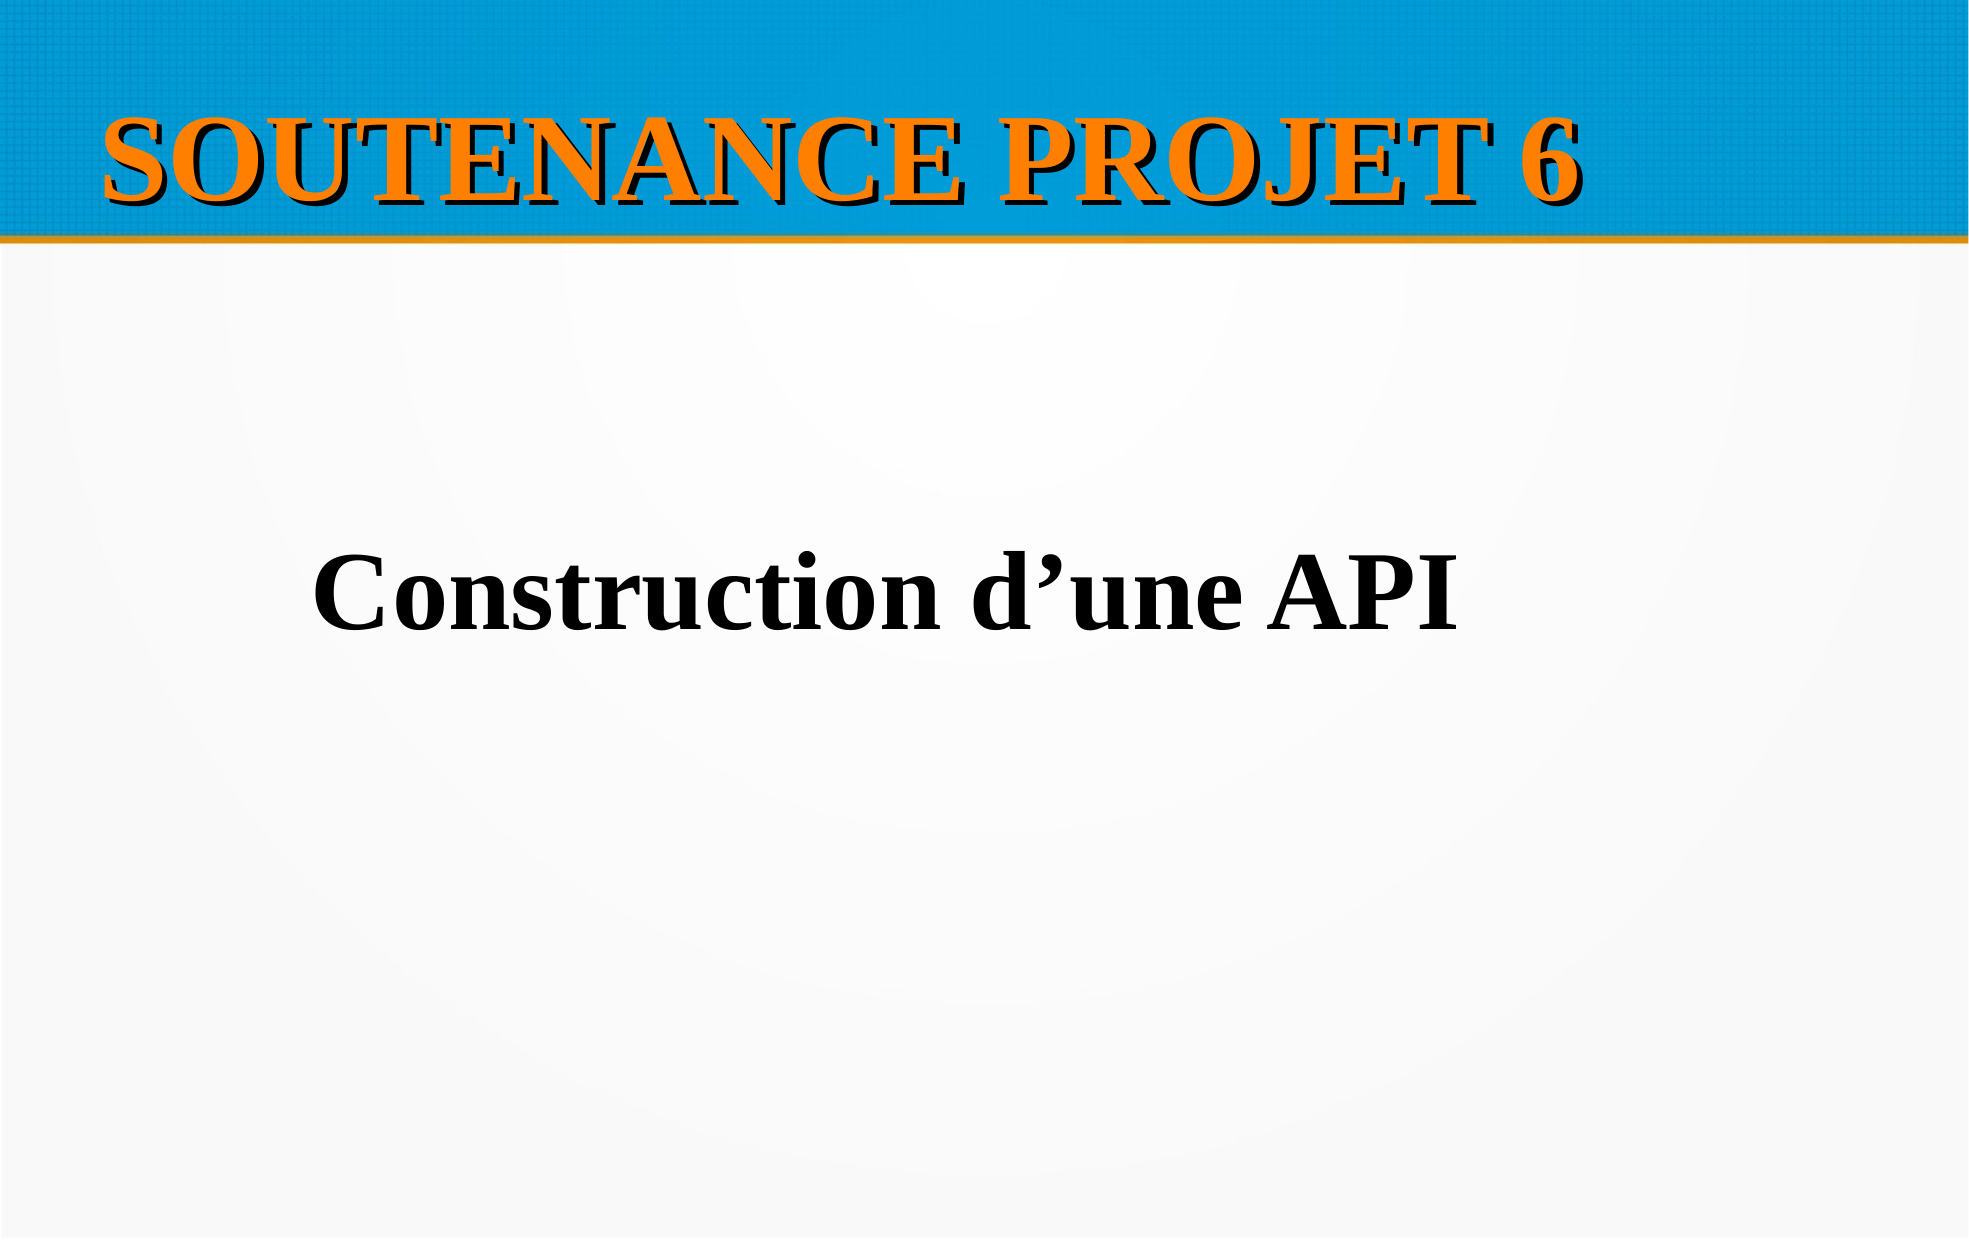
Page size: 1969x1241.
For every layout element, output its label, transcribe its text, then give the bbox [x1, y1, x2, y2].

picture [0, 233, 1969, 1241]
list Construction d’une API [98, 315, 1861, 1081]
title SOUTENANCE PROJET 6 [98, 19, 1870, 227]
